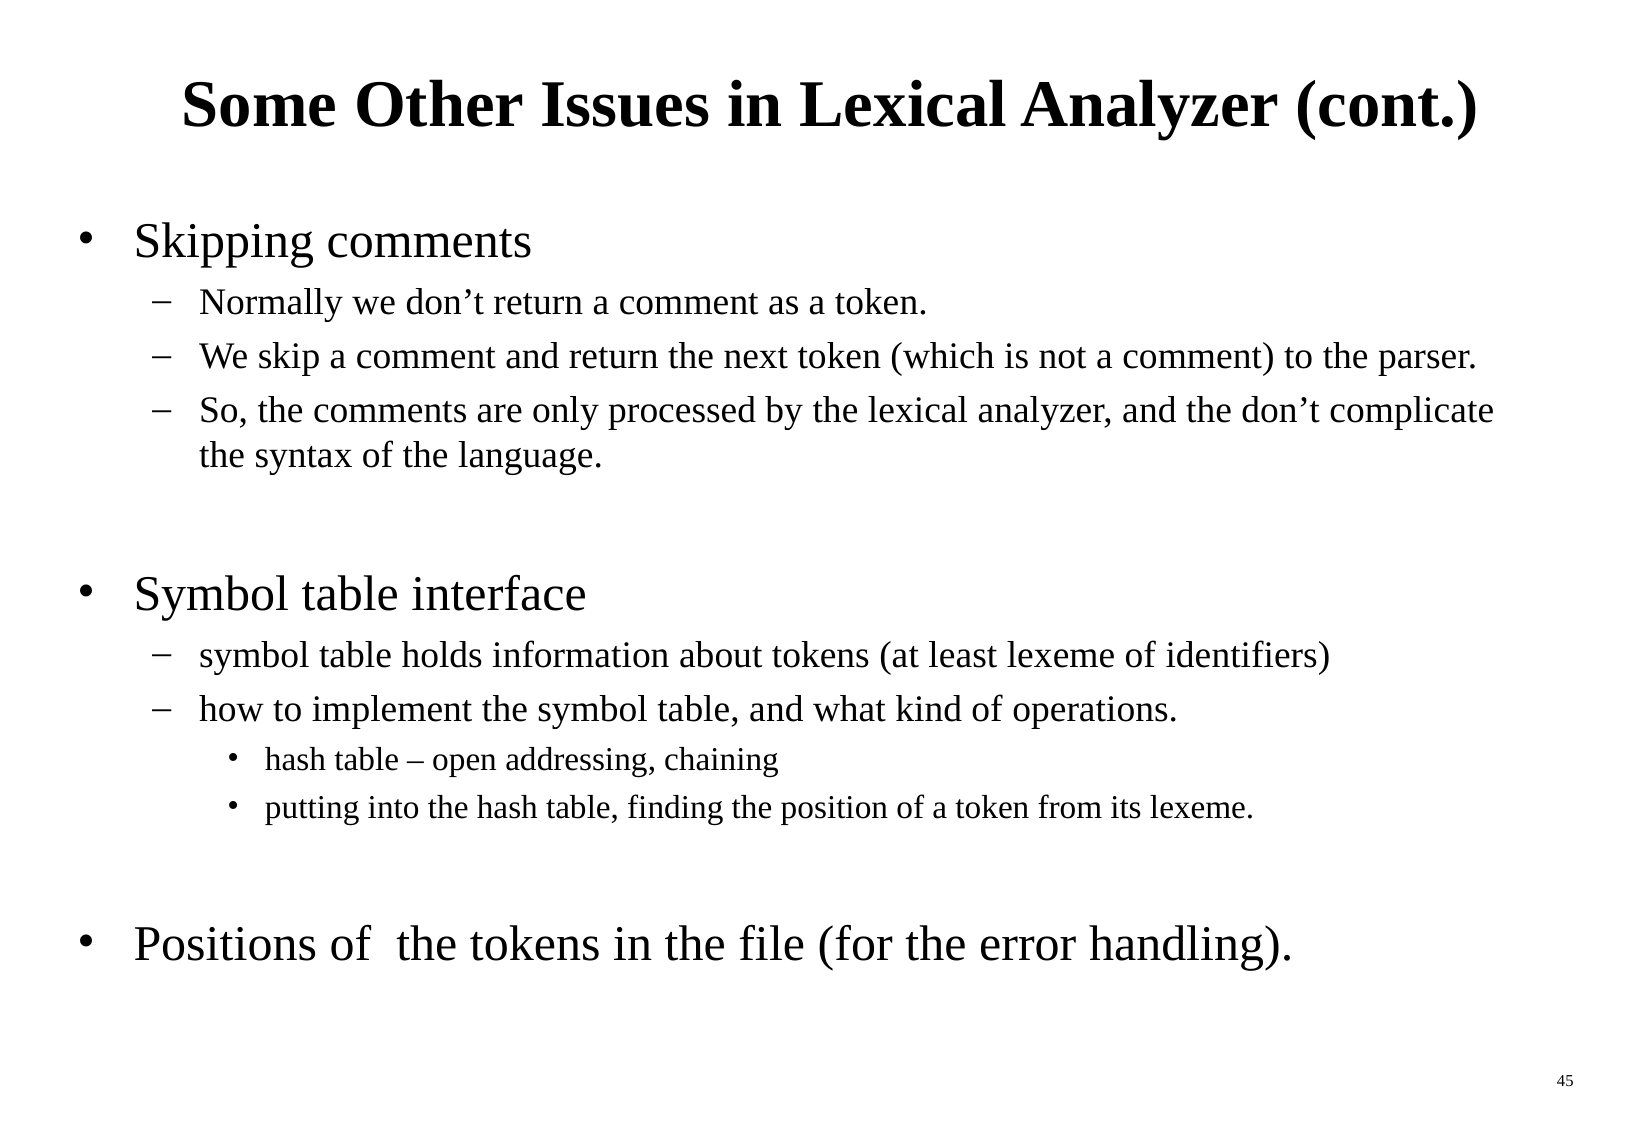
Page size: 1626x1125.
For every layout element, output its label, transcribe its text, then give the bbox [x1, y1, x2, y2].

title Some Other Issues in Lexical Analyzer (cont.) [62, 24, 1600, 175]
text_box <number> [1250, 1062, 1589, 1101]
list Skipping comments Normally we don’t return a comment as a token. We skip a comment and return the next token (which is not a comment) to the parser. So, the comments are only processed by the lexical analyzer, and the don’t complicate the syntax of the language. Symbol table interface symbol table holds information about tokens (at least lexeme of identifiers) how to implement the symbol table, and what kind of operations. hash table – open addressing, chaining putting into the hash table, finding the position of a token from its lexeme. Positions of the tokens in the file (for the error handling). [62, 199, 1600, 1038]
